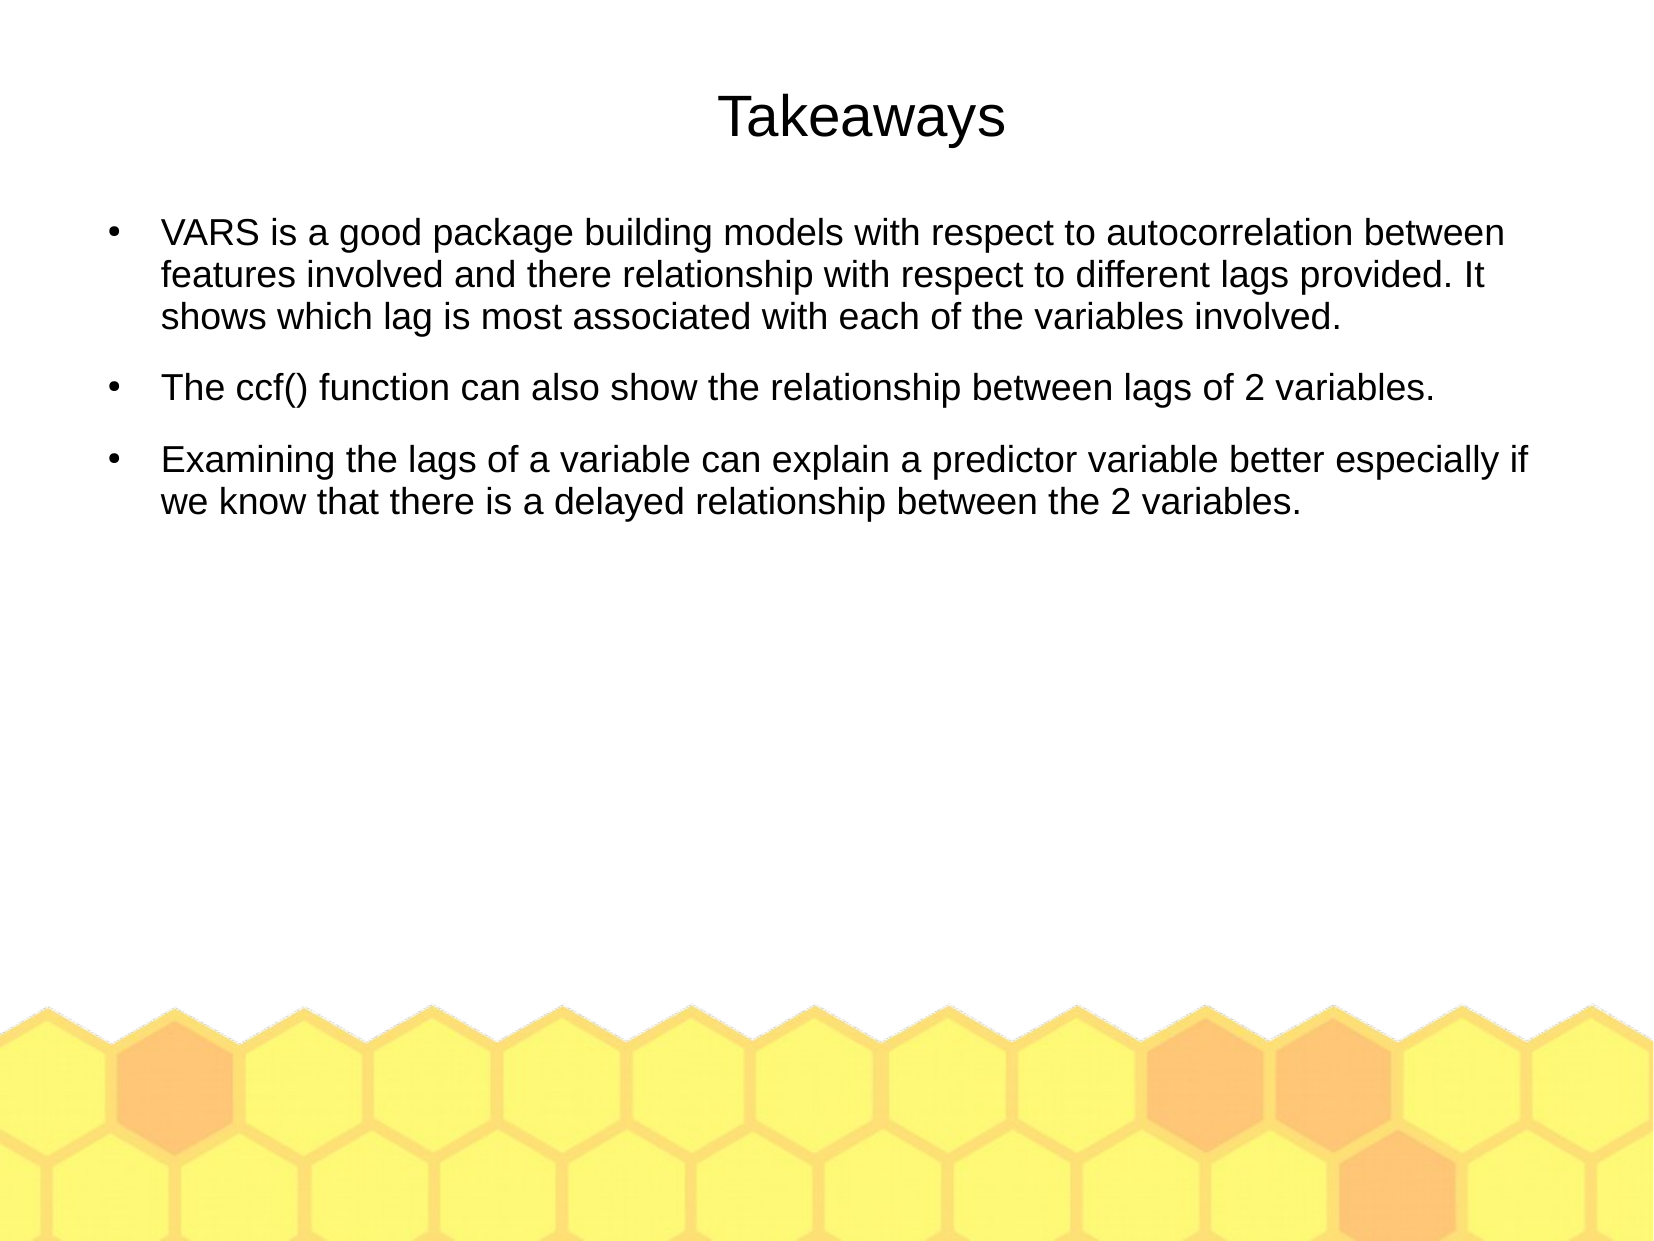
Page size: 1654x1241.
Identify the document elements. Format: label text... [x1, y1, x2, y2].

title Takeaways [82, 50, 1571, 181]
list VARS is a good package building models with respect to autocorrelation between features involved and there relationship with respect to different lags provided. It shows which lag is most associated with each of the variables involved. The ccf() function can also show the relationship between lags of 2 variables. Examining the lags of a variable can explain a predictor variable better especially if we know that there is a delayed relationship between the 2 variables. [90, 211, 1579, 961]
picture [0, 1001, 1654, 1241]
